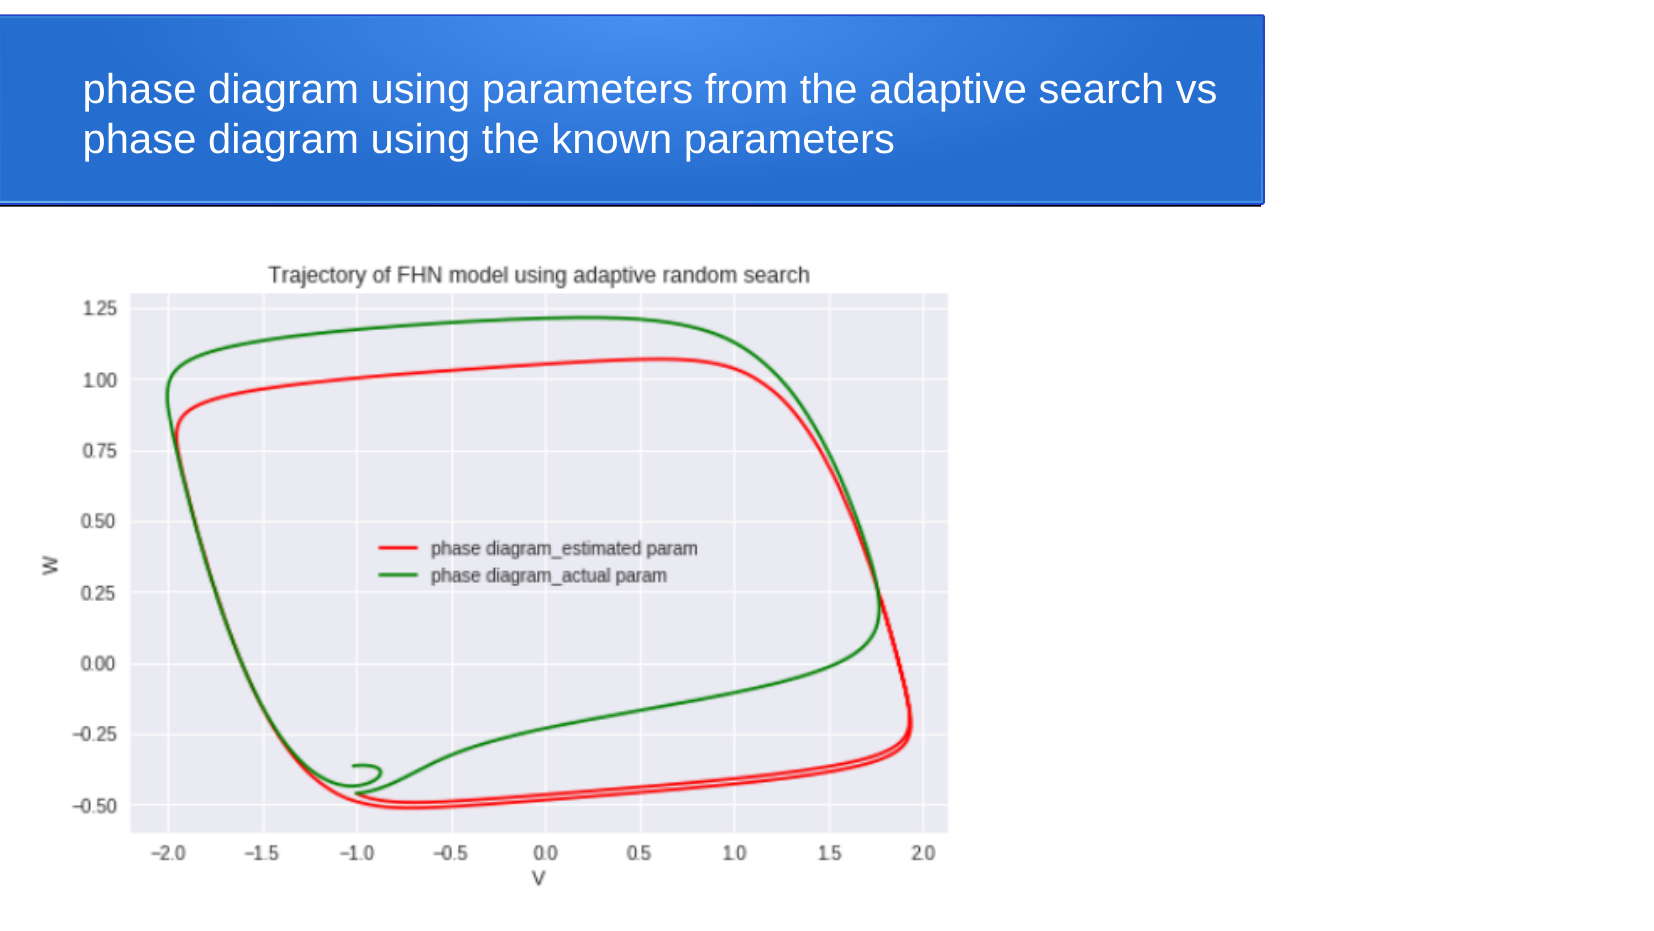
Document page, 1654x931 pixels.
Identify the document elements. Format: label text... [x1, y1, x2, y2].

picture [32, 254, 961, 901]
title phase diagram using parameters from the adaptive search vs phase diagram using the known parameters [82, 35, 1235, 189]
